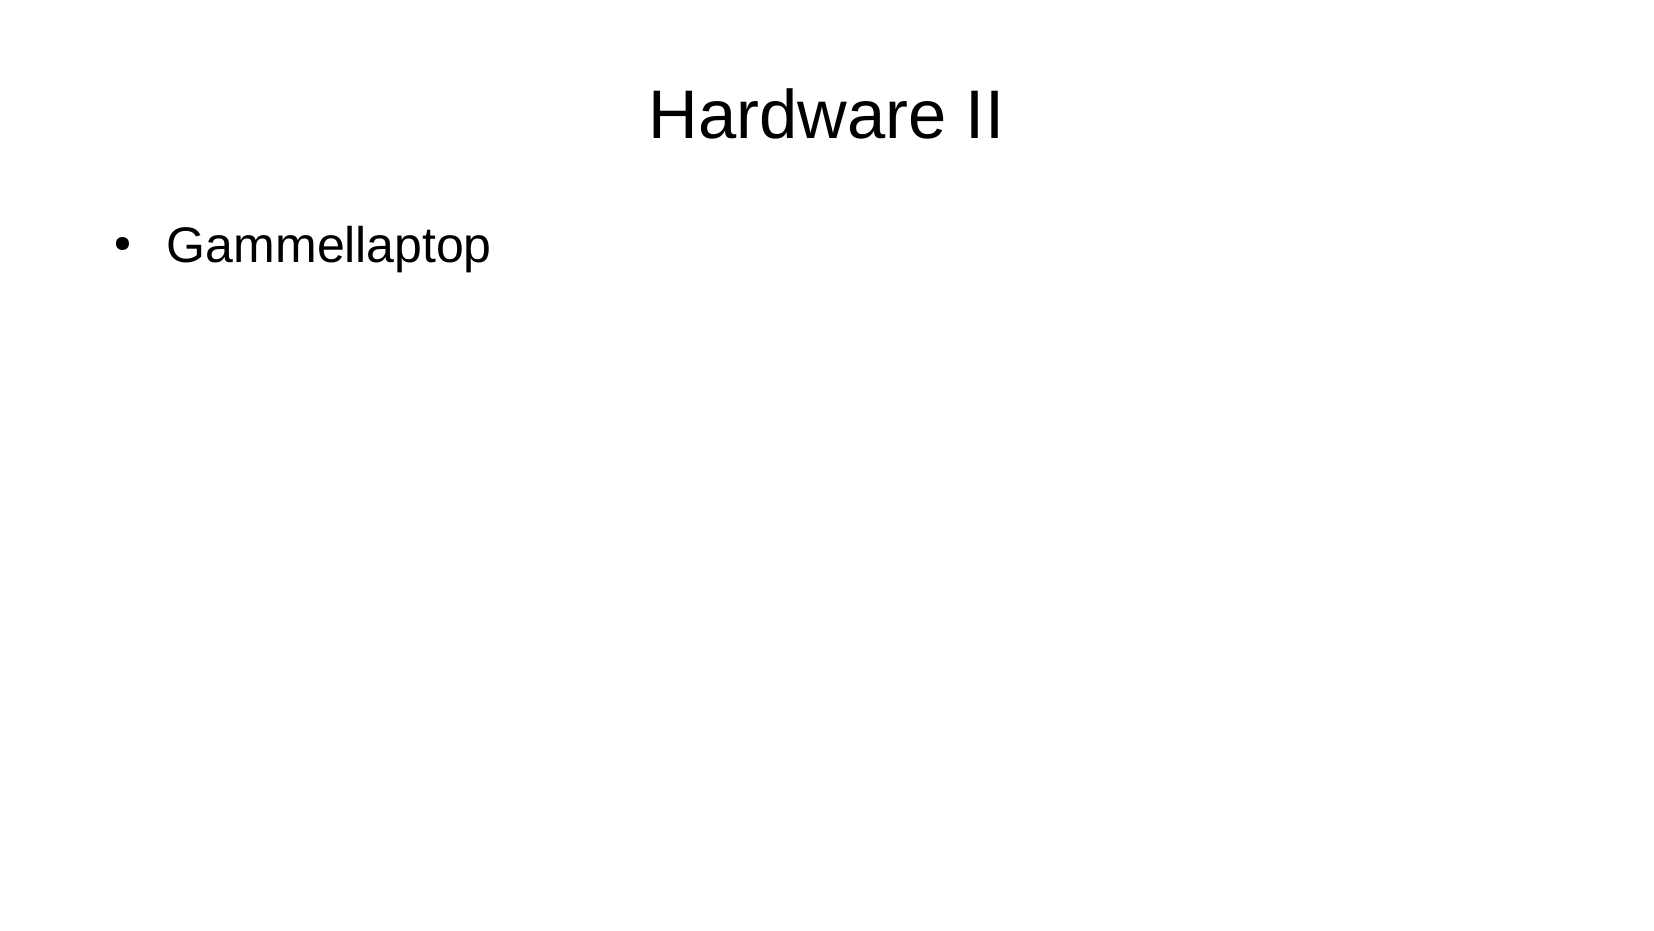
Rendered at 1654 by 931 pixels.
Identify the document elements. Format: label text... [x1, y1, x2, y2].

list Gammellaptop [82, 217, 1571, 668]
title Hardware II [82, 37, 1571, 193]
